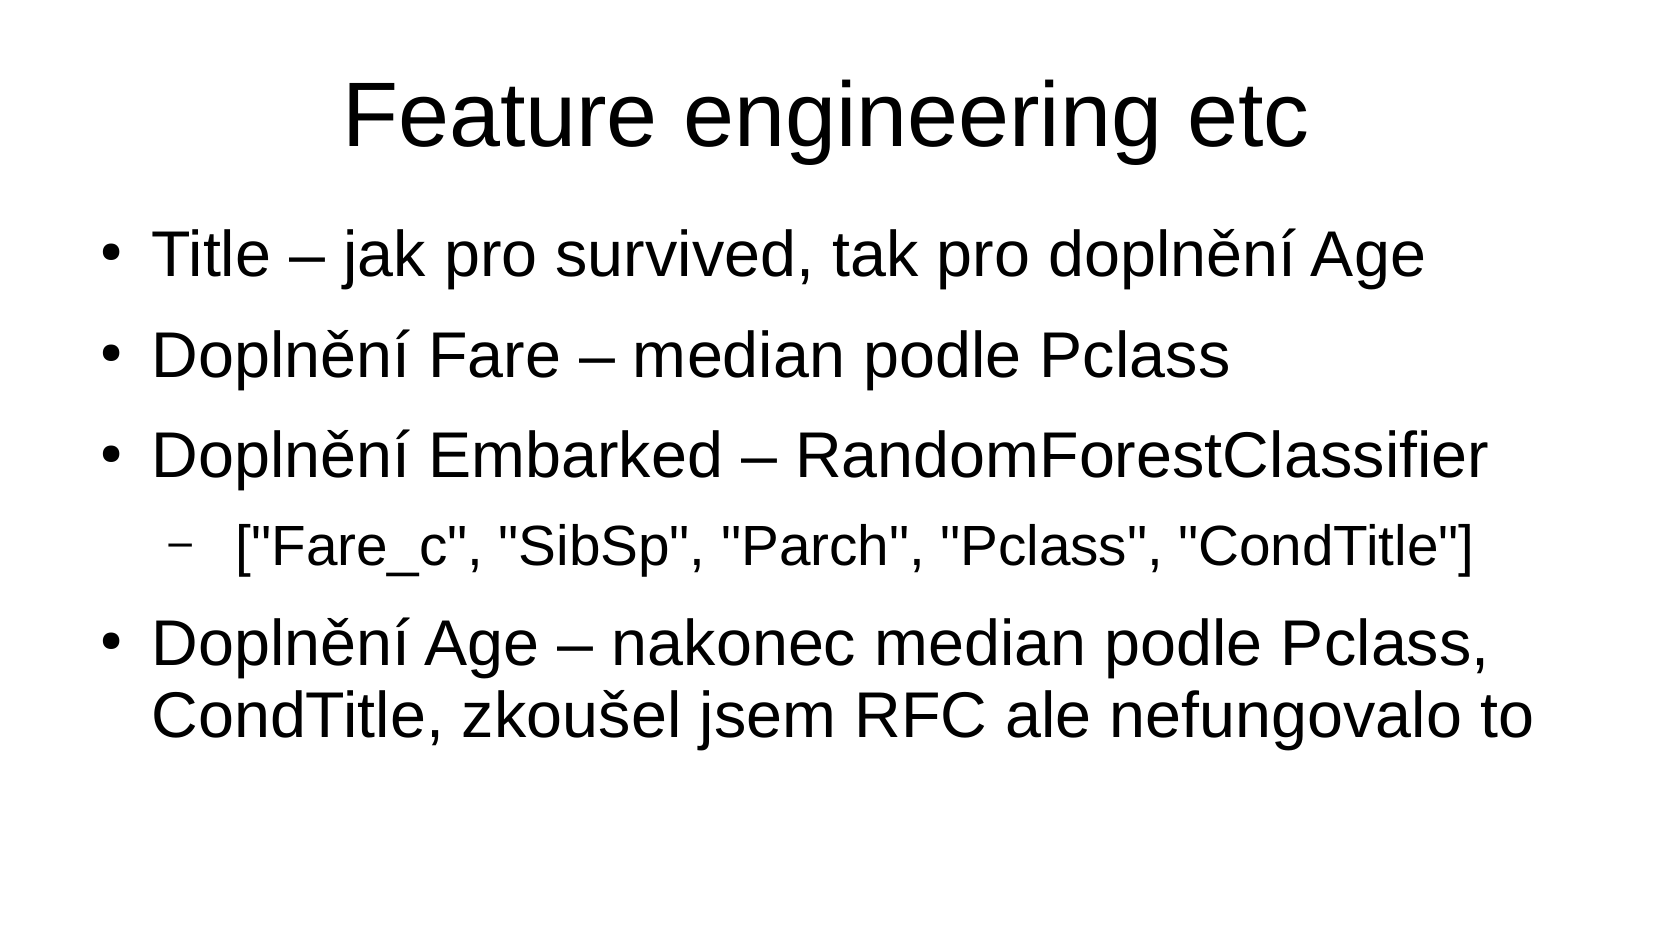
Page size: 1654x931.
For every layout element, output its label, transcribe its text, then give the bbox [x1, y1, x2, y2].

list Title – jak pro survived, tak pro doplnění Age Doplnění Fare – median podle Pclass Doplnění Embarked – RandomForestClassifier ["Fare_c", "SibSp", "Parch", "Pclass", "CondTitle"] Doplnění Age – nakonec median podle Pclass, CondTitle, zkoušel jsem RFC ale nefungovalo to [82, 217, 1571, 758]
title Feature engineering etc [82, 37, 1571, 193]
